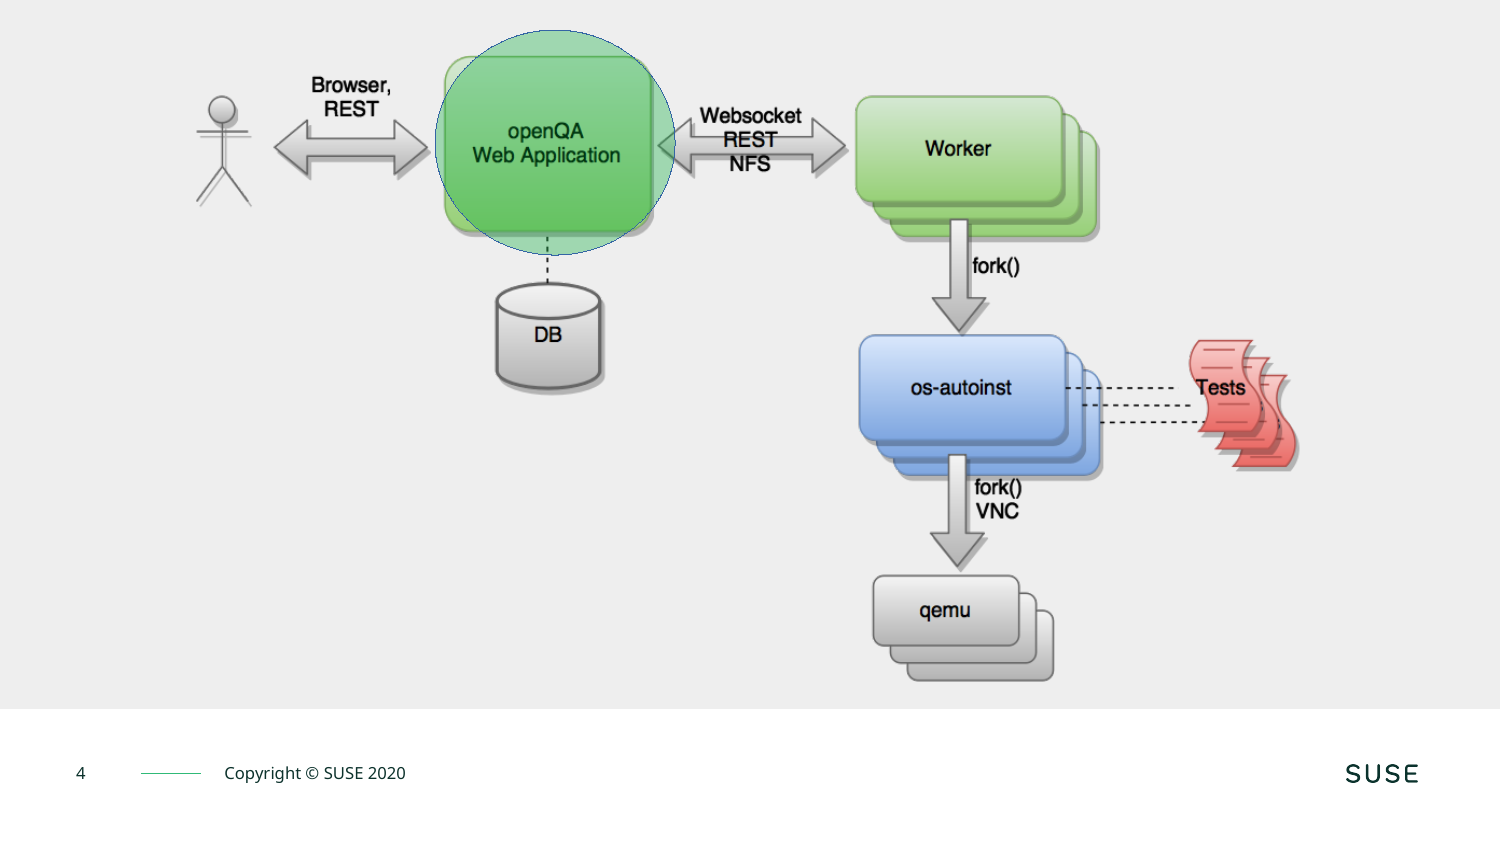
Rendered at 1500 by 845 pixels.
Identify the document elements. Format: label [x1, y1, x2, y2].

picture [1346, 764, 1418, 783]
text_box [0, 0, 1500, 709]
picture [195, 55, 1306, 684]
